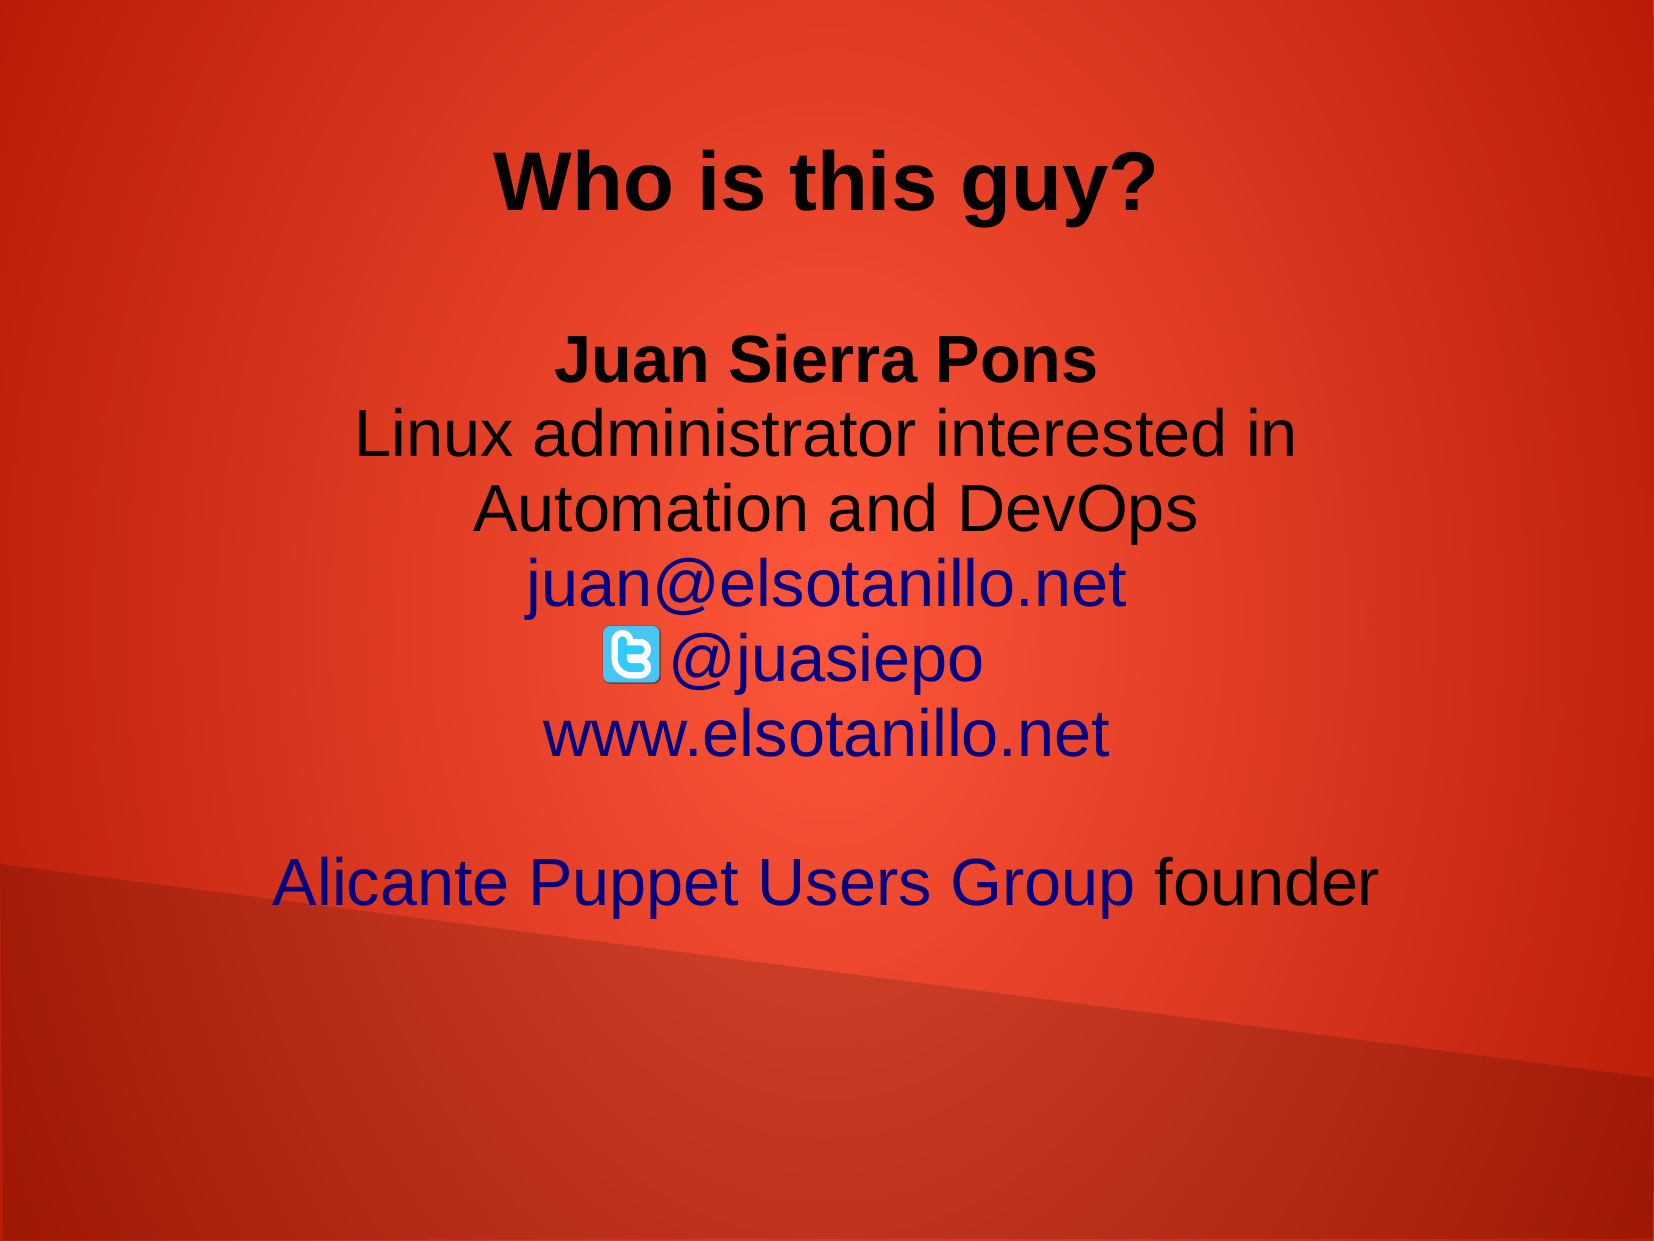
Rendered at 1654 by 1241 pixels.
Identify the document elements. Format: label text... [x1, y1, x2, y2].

subtitle Who is this guy? Juan Sierra Pons Linux administrator interested in Automation and DevOps juan@elsotanillo.net @juasiepo www.elsotanillo.net Alicante Puppet Users Group founder [82, 53, 1571, 1003]
picture [602, 625, 662, 686]
